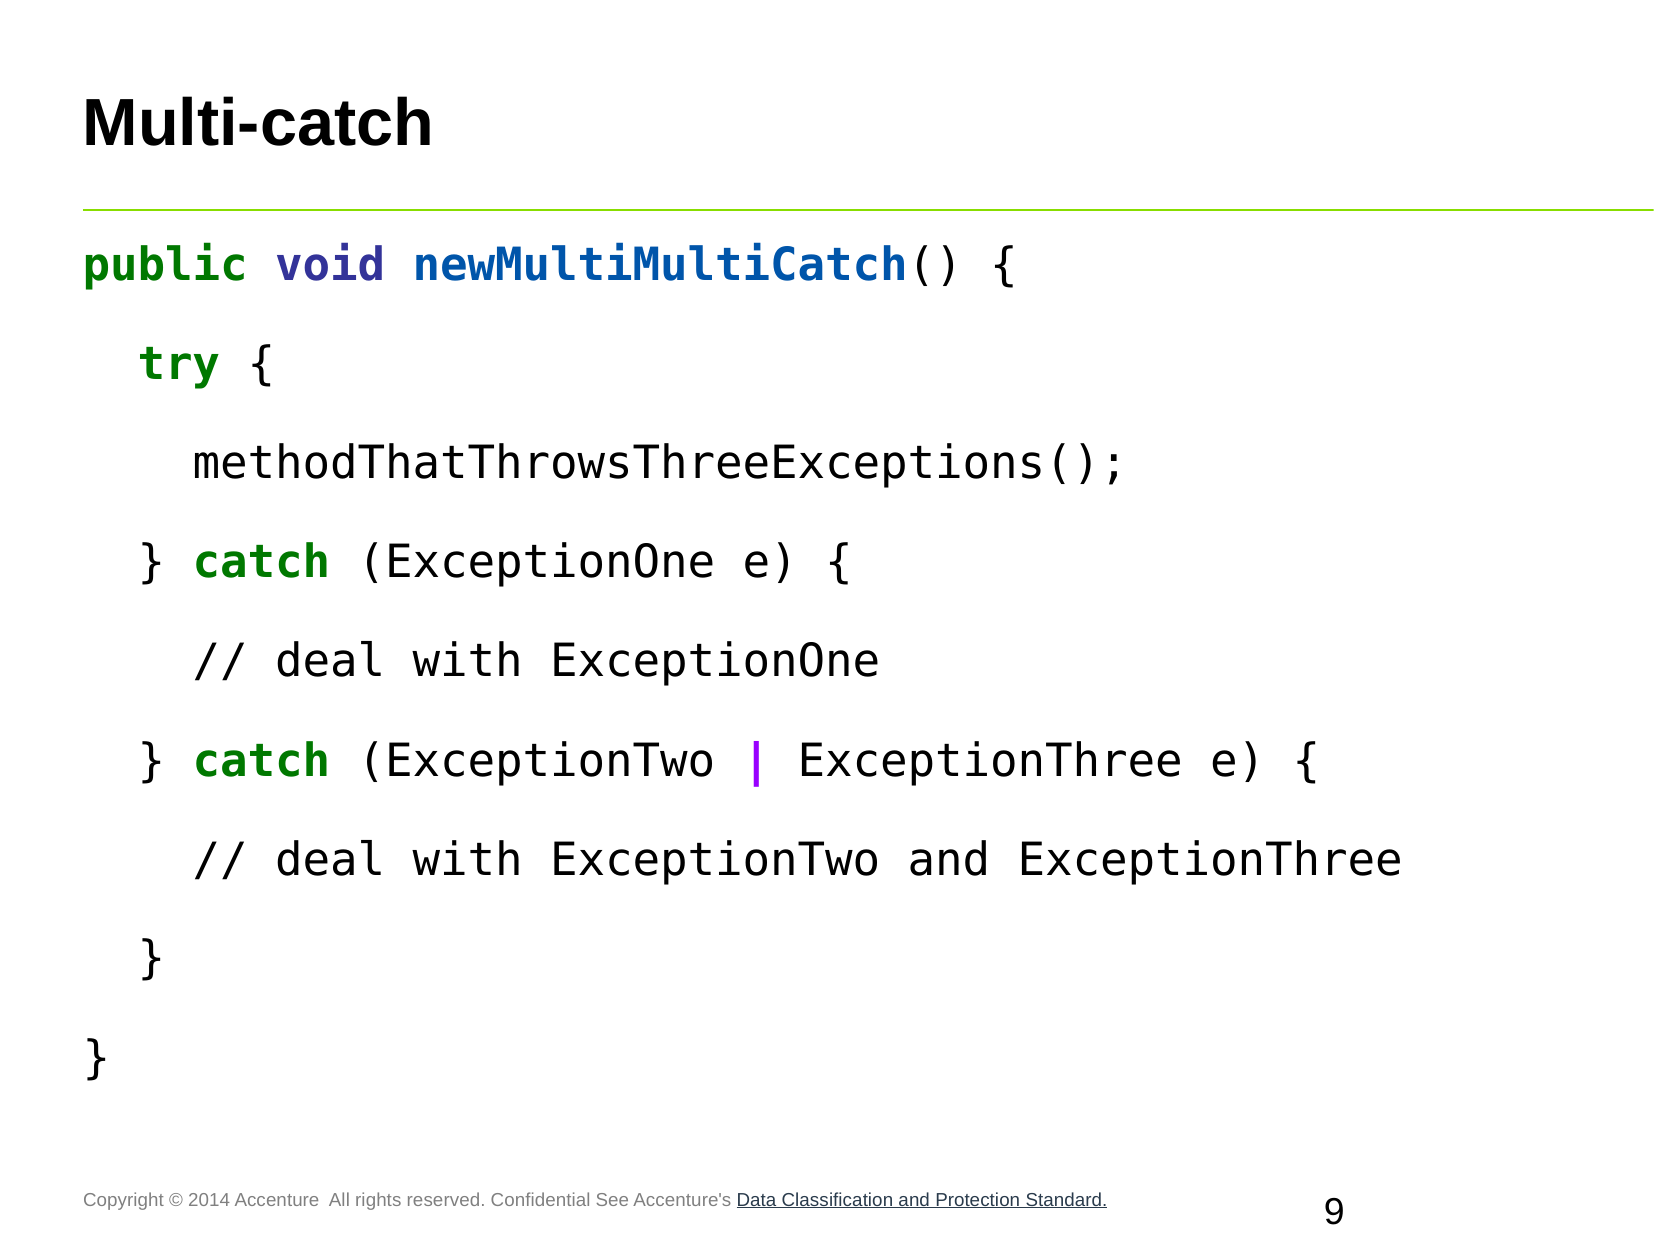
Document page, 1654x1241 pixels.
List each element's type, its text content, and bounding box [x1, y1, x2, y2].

list public void newMultiMultiCatch() { try { methodThatThrowsThreeExceptions(); } catch (ExceptionOne e) { // deal with ExceptionOne } catch (ExceptionTwo | ExceptionThree e) { // deal with ExceptionTwo and ExceptionThree } } [82, 225, 1538, 1186]
text_box <number> [1308, 1157, 1654, 1241]
title Multi-catch [82, 49, 1571, 196]
